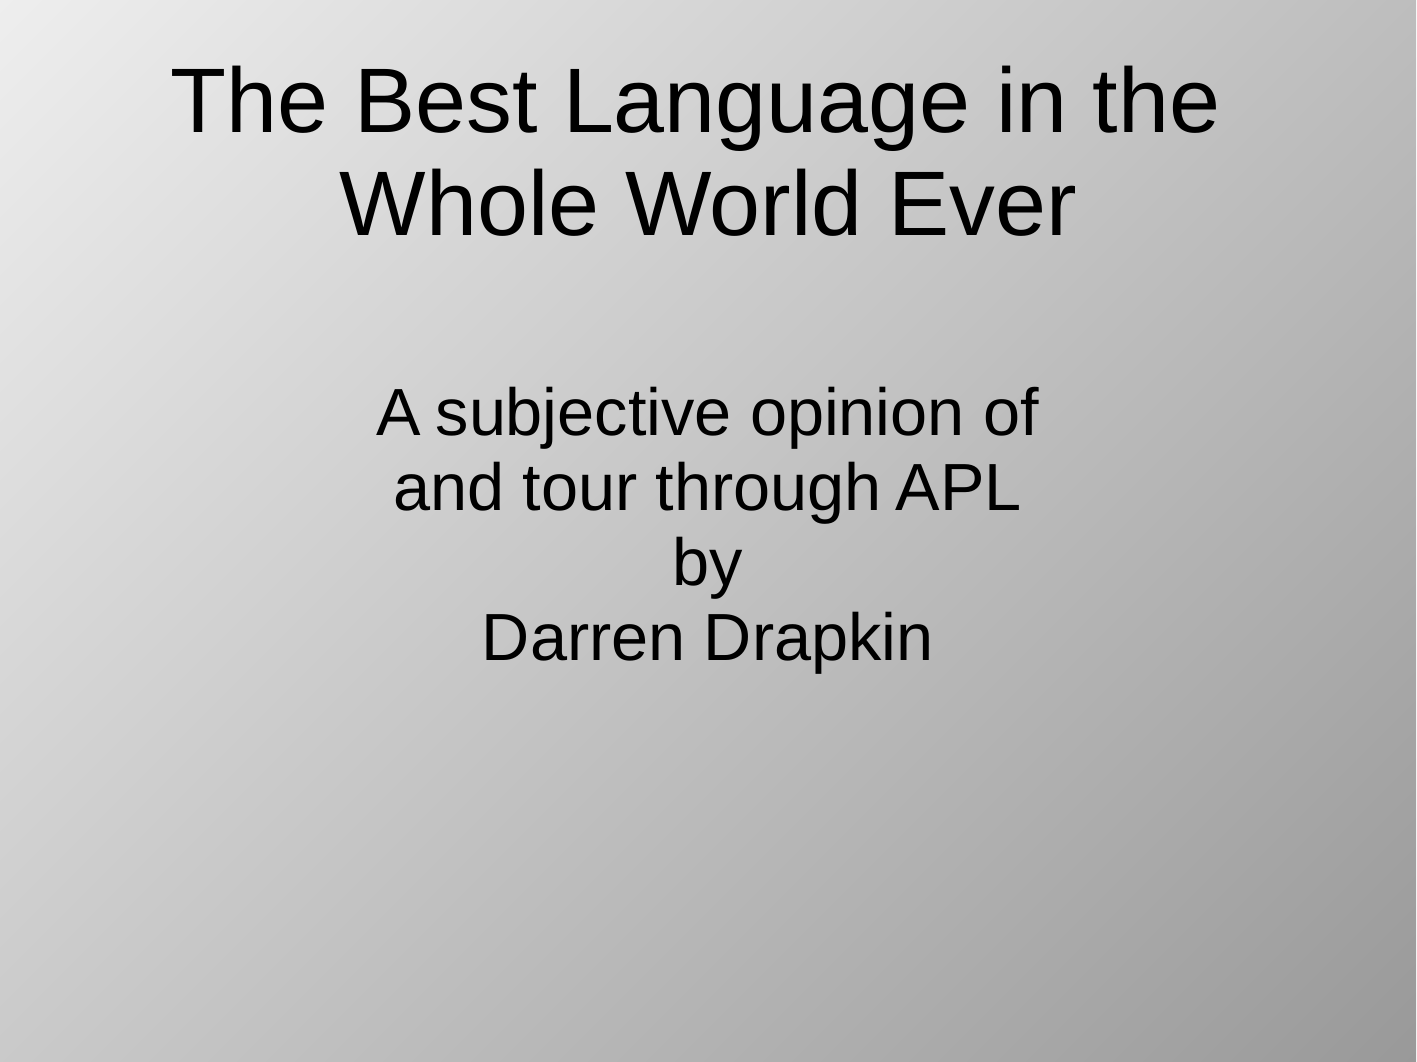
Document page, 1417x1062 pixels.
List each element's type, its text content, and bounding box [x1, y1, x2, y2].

text_box The Best Language in the Whole World Ever [70, 42, 1348, 285]
text_box A subjective opinion of and tour through APL by Darren Drapkin [70, 368, 1346, 924]
